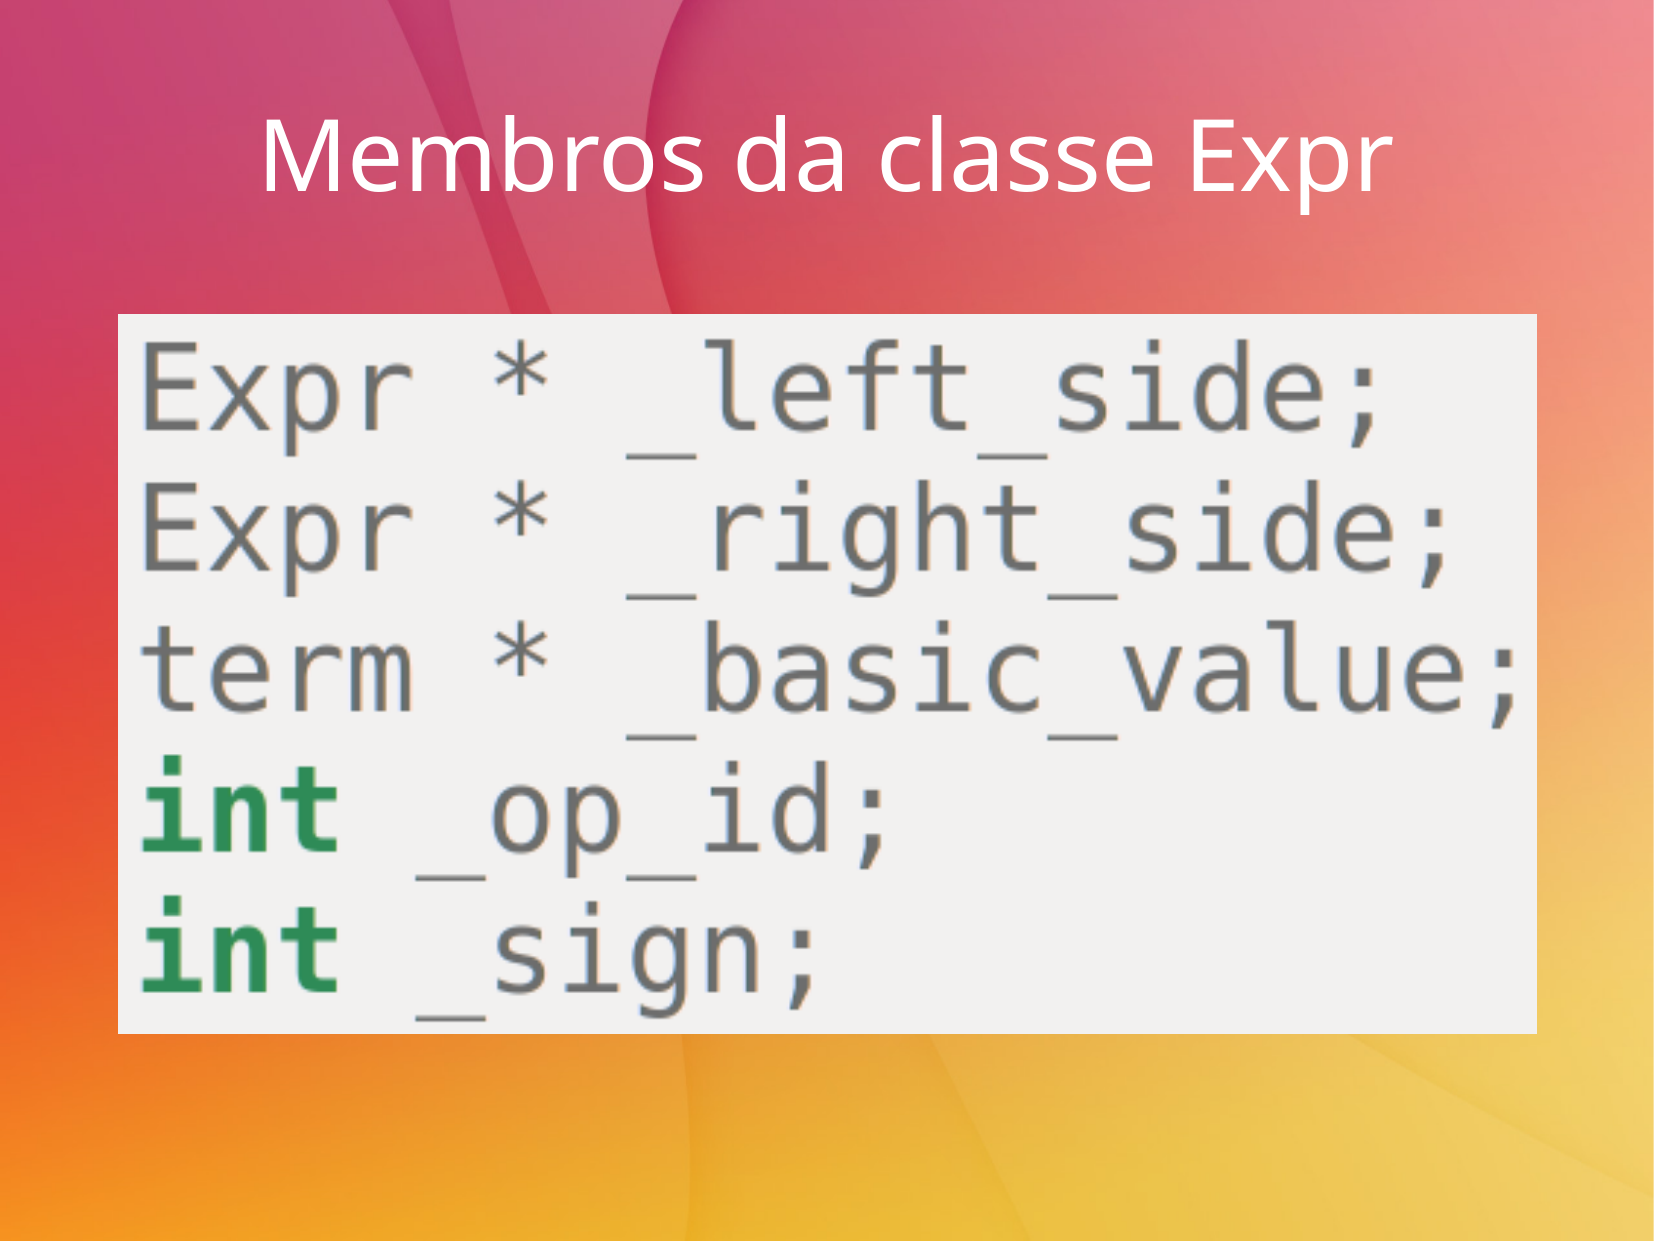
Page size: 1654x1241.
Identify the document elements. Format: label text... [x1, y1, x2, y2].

picture [0, 0, 1654, 1241]
title Membros da classe Expr [82, 49, 1571, 257]
